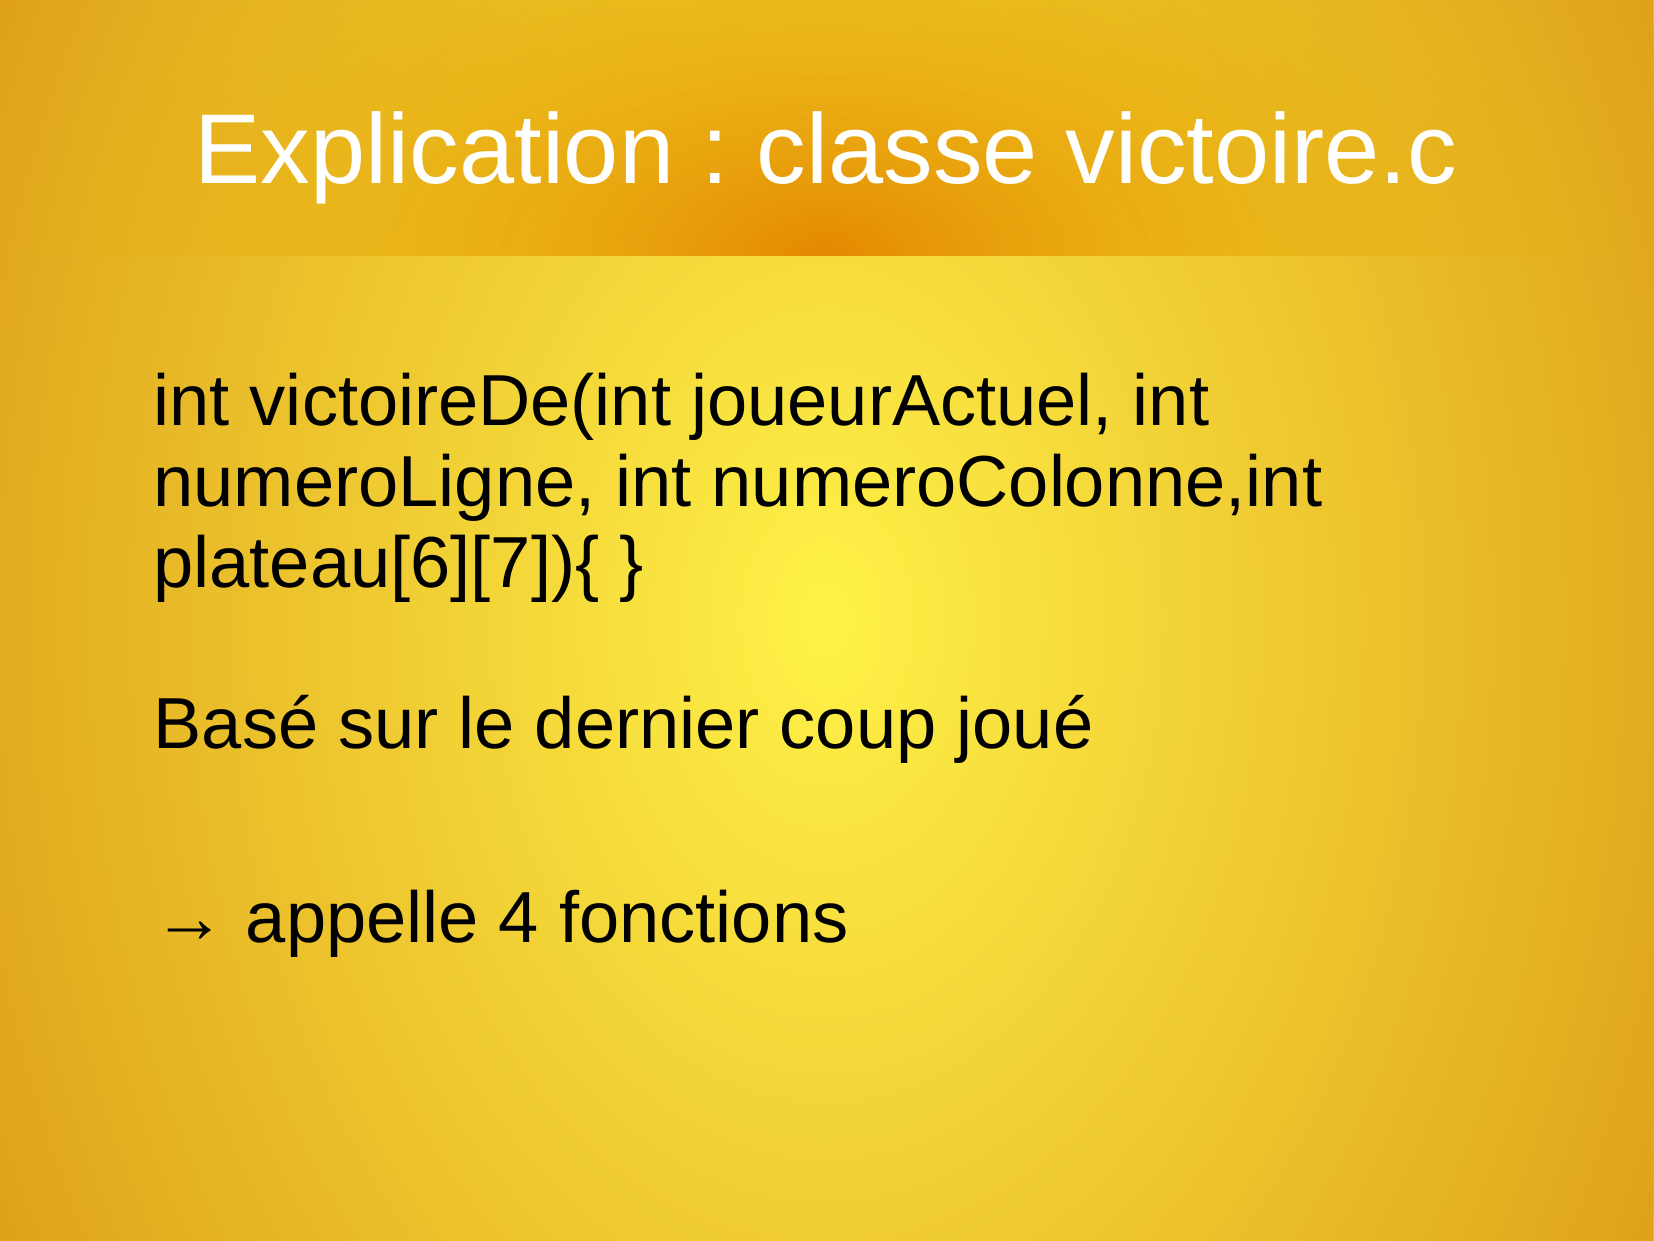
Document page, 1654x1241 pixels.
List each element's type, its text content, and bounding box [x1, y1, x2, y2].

title Explication : classe victoire.c [82, 47, 1571, 252]
list int victoireDe(int joueurActuel, int numeroLigne, int numeroColonne,int plateau[6][7]){ } Basé sur le dernier coup joué → appelle 4 fonctions [82, 299, 1571, 1019]
